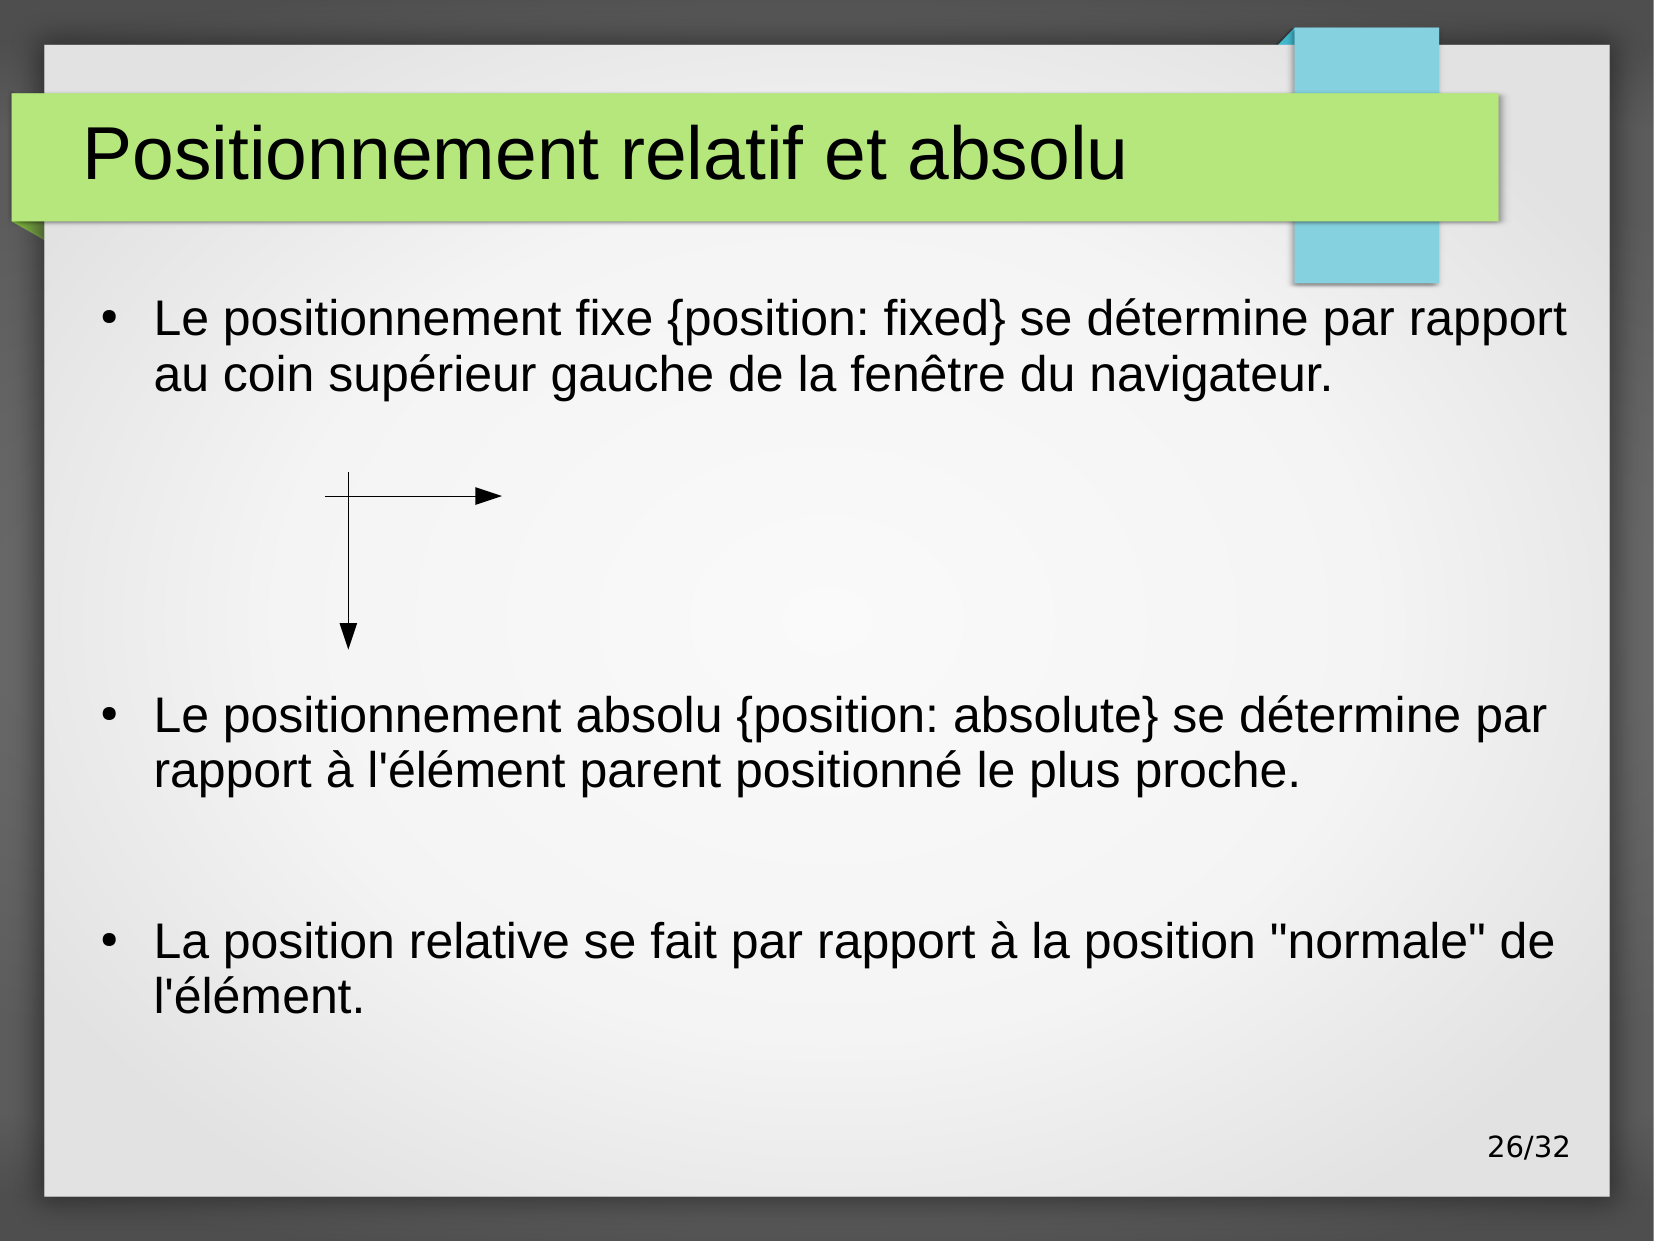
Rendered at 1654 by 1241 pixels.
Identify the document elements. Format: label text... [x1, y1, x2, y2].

title Positionnement relatif et absolu [82, 94, 1264, 213]
picture [0, 0, 1654, 1241]
list Le positionnement fixe {position: fixed} se détermine par rapport au coin supérieur gauche de la fenêtre du navigateur. Le positionnement absolu {position: absolute} se détermine par rapport à l'élément parent positionné le plus proche. La position relative se fait par rapport à la position "normale" de l'élément. [82, 290, 1571, 1094]
